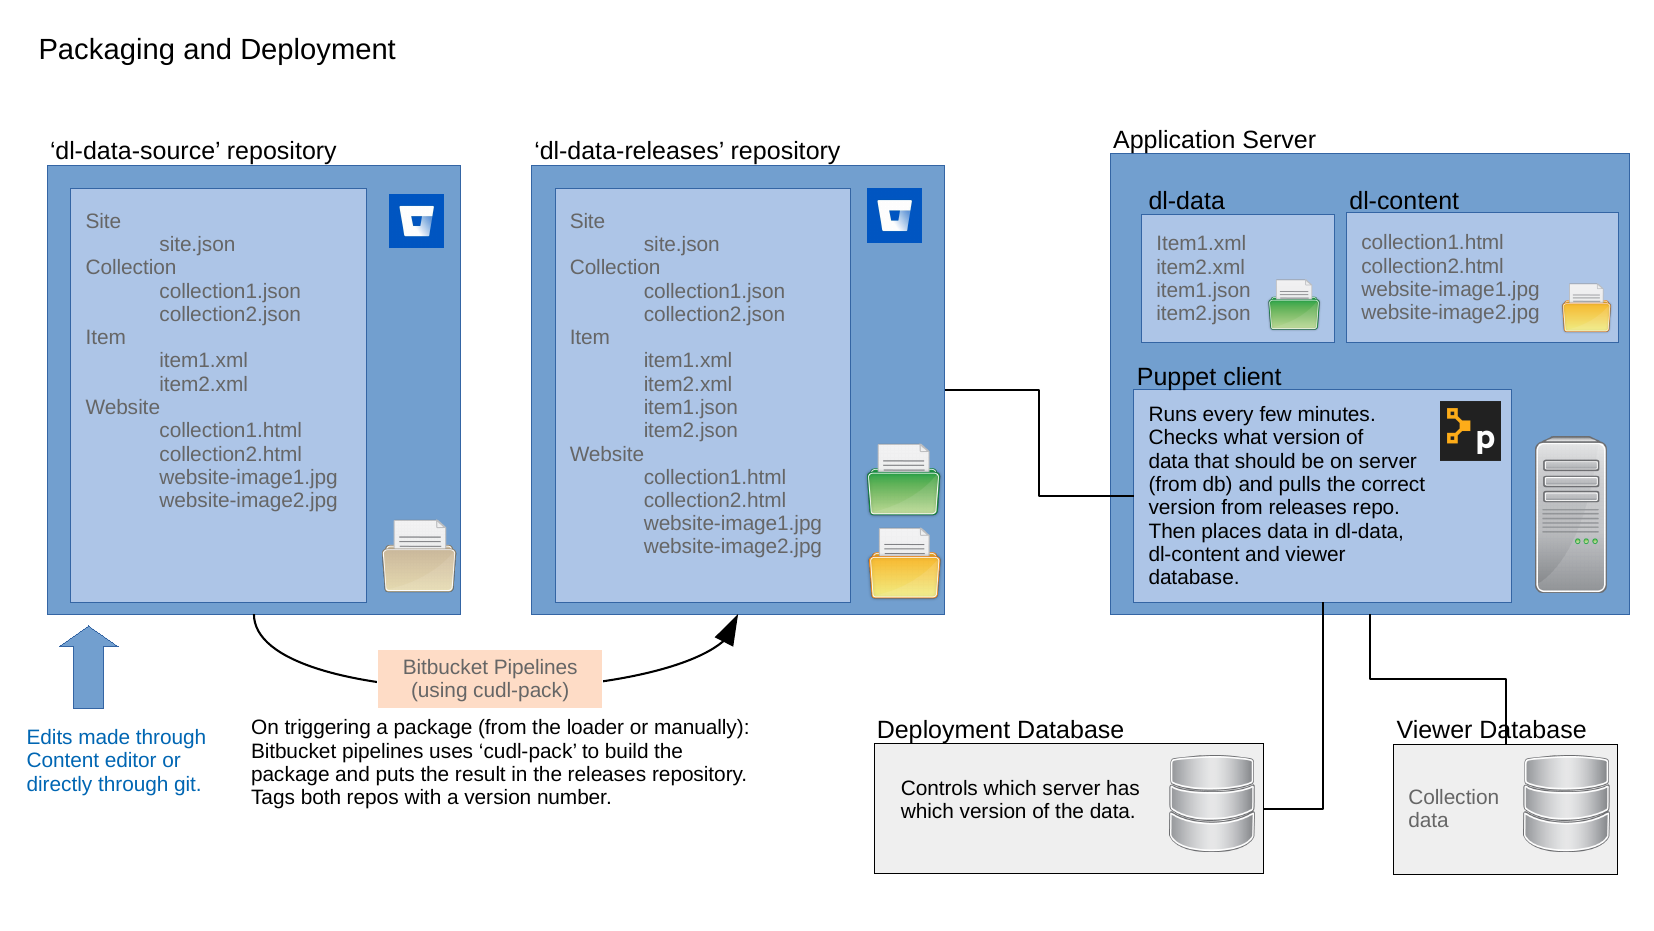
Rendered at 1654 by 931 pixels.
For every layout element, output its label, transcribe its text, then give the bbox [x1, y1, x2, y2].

text_box collection1.html collection2.html website-image1.jpg website-image2.jpg [1346, 212, 1619, 343]
picture [1265, 279, 1323, 333]
text_box Item1.xml item2.xml item1.json item2.json [1141, 214, 1335, 343]
picture [867, 188, 922, 243]
picture [389, 194, 444, 249]
text_box Deployment Database [862, 708, 1141, 752]
text_box Runs every few minutes. Checks what version of data that should be on server (from db) and pulls the correct version from releases repo. Then places data in dl-data, dl-content and viewer database. [1133, 389, 1512, 603]
text_box ‘dl-data-releases’ repository [519, 129, 945, 173]
text_box ‘dl-data-source’ repository [35, 129, 461, 173]
text_box Site site.json Collection collection1.json collection2.json Item item1.xml item2.xml Website collection1.html collection2.html website-image1.jpg website-image2.jpg [70, 188, 367, 603]
text_box [47, 173, 461, 615]
text_box dl-data [1133, 179, 1241, 223]
picture [377, 519, 461, 597]
text_box Bitbucket Pipelines (using cudl-pack) [377, 649, 603, 709]
text_box On triggering a package (from the loader or manually): Bitbucket pipelines uses ‘cudl-pack’ to build the package and puts the result in the releases repository. Tags both repos with a version number. [236, 708, 829, 817]
text_box Edits made through Content editor or directly through git. [11, 718, 223, 804]
text_box Site site.json Collection collection1.json collection2.json Item item1.xml item2.xml item1.json item2.json Website collection1.html collection2.html website-image1.jpg website-image2.jpg [555, 188, 851, 603]
text_box [59, 625, 119, 709]
text_box [531, 173, 945, 615]
picture [1169, 755, 1255, 852]
text_box dl-content [1334, 179, 1508, 251]
picture [864, 527, 945, 603]
picture [862, 443, 945, 520]
picture [1440, 401, 1501, 461]
text_box Viewer Database [1381, 708, 1505, 752]
text_box [1110, 497, 1322, 615]
picture [1535, 436, 1607, 593]
text_box Packaging and Deployment [23, 25, 511, 83]
text_box Controls which server has which version of the data. [886, 769, 1205, 831]
text_box [874, 743, 1264, 874]
text_box Collection data [1393, 744, 1618, 875]
picture [1523, 755, 1610, 852]
text_box [1110, 153, 1630, 615]
text_box Puppet client [1122, 355, 1304, 399]
picture [1559, 283, 1614, 335]
text_box Viewer Database [1507, 708, 1603, 744]
text_box Application Server [1098, 118, 1332, 161]
